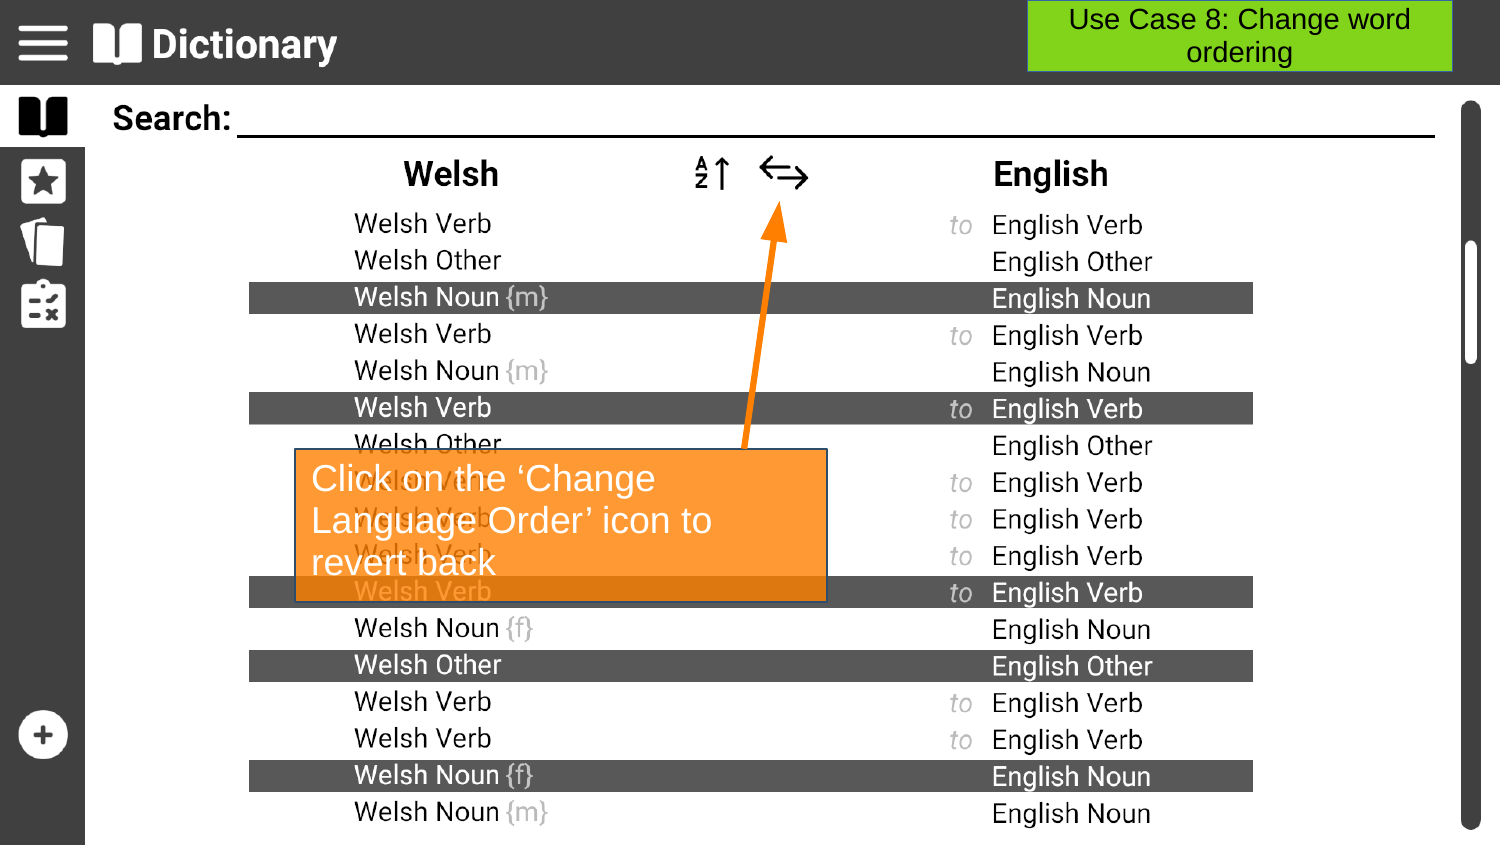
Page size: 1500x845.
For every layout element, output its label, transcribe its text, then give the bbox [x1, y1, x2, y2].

picture [0, 0, 1500, 845]
text_box Use Case 8: Change word ordering [1027, 0, 1453, 72]
text_box Click on the ‘Change Language Order’ icon to revert back [295, 448, 828, 603]
